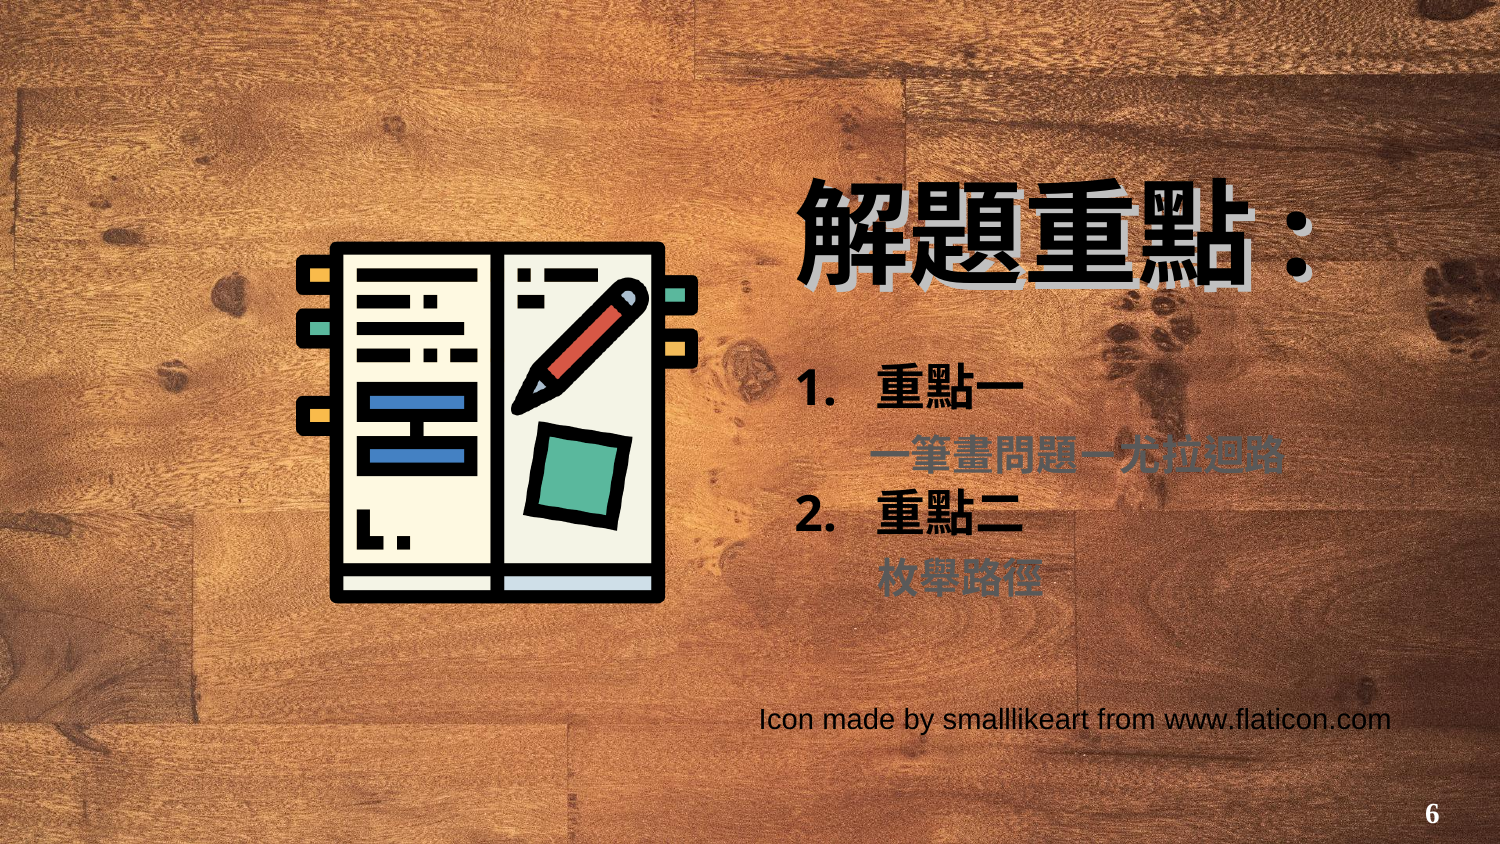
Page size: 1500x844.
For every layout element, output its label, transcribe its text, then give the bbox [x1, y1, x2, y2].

slide_number 6 [1410, 779, 1500, 844]
title 解題重點: [779, 122, 1311, 314]
subtitle 1. 重點一 一筆畫問題ㄧ尤拉迴路 2. 重點二 枚舉路徑 [779, 338, 1378, 642]
picture [296, 221, 698, 623]
text_box Icon made by smalllikeart from www.flaticon.com [744, 693, 1407, 743]
